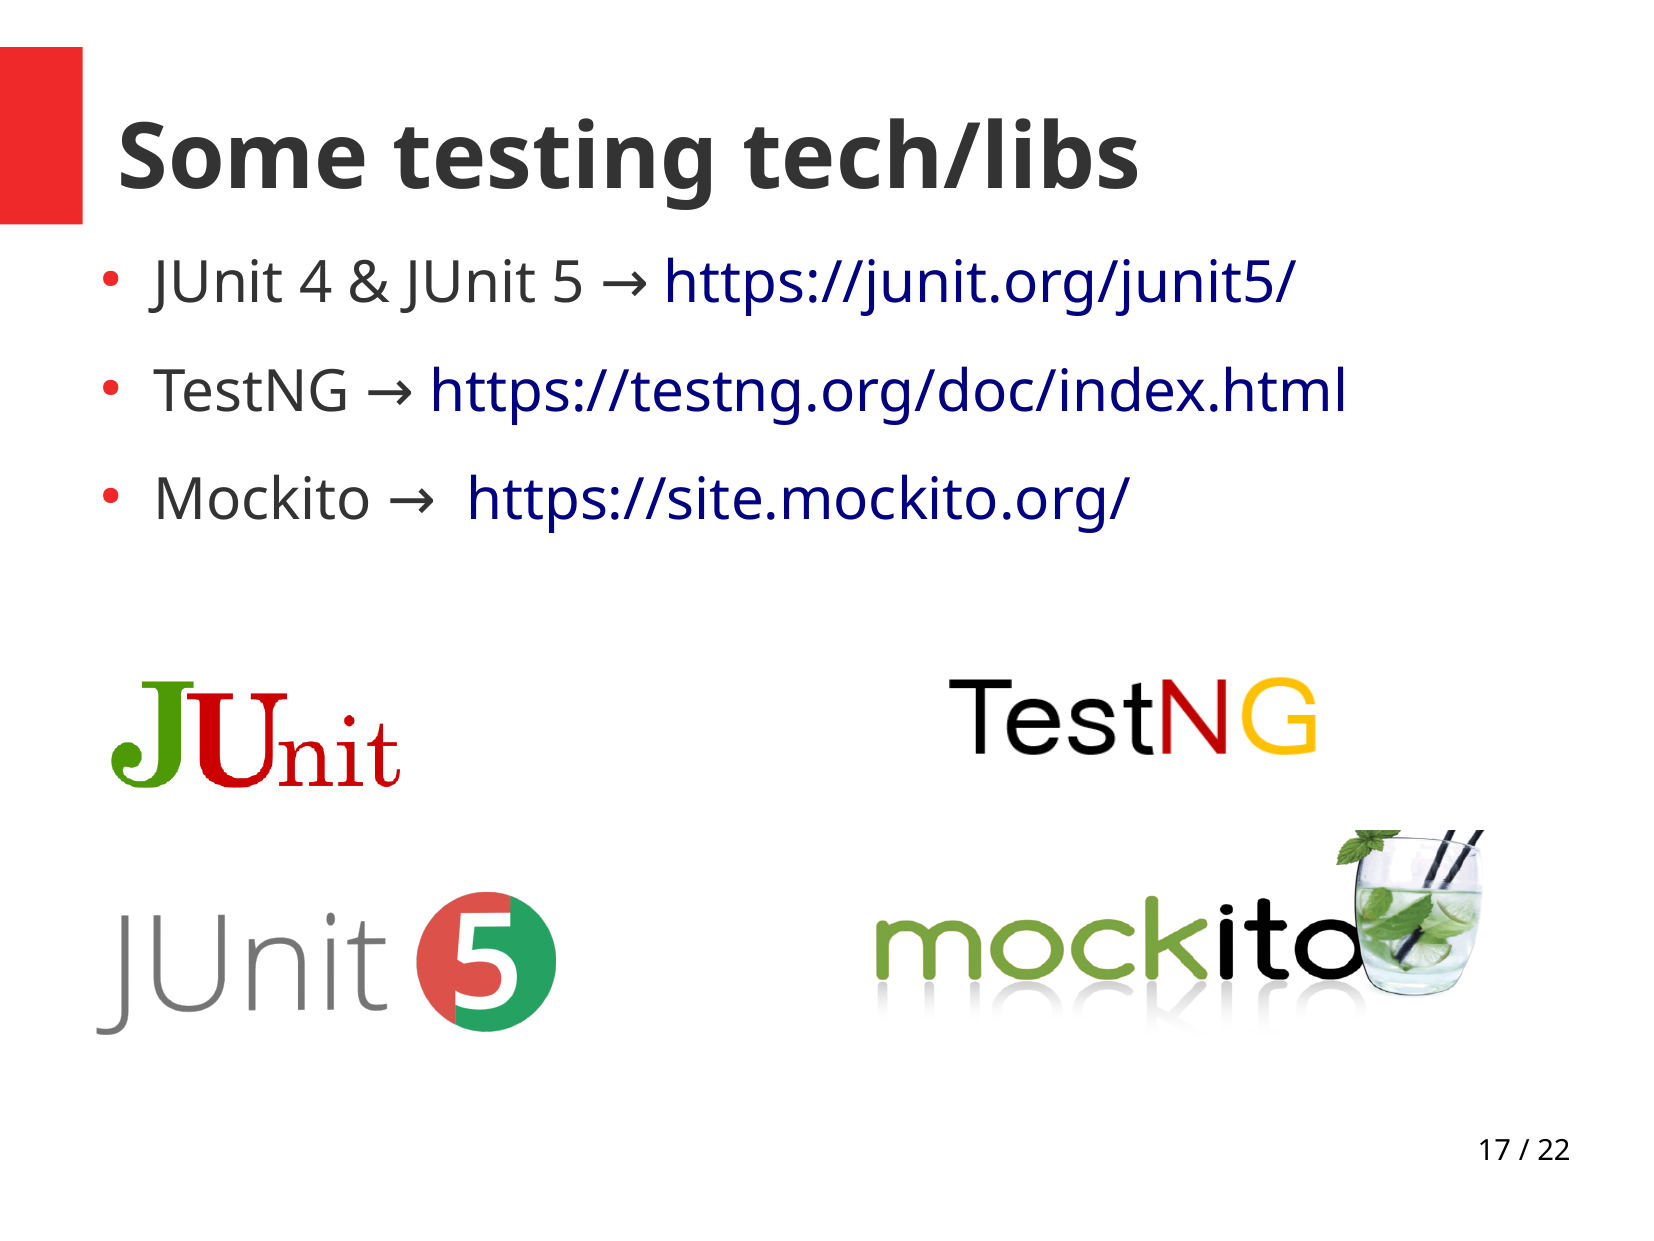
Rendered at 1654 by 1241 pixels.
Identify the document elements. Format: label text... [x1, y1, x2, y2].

picture [96, 891, 556, 1036]
title Some testing tech/libs [117, 49, 1571, 257]
picture [810, 614, 1552, 1066]
picture [105, 584, 406, 886]
list JUnit 4 & JUnit 5 → https://junit.org/junit5/ TestNG → https://testng.org/doc/index.html Mockito → https://site.mockito.org/ [82, 240, 1501, 541]
